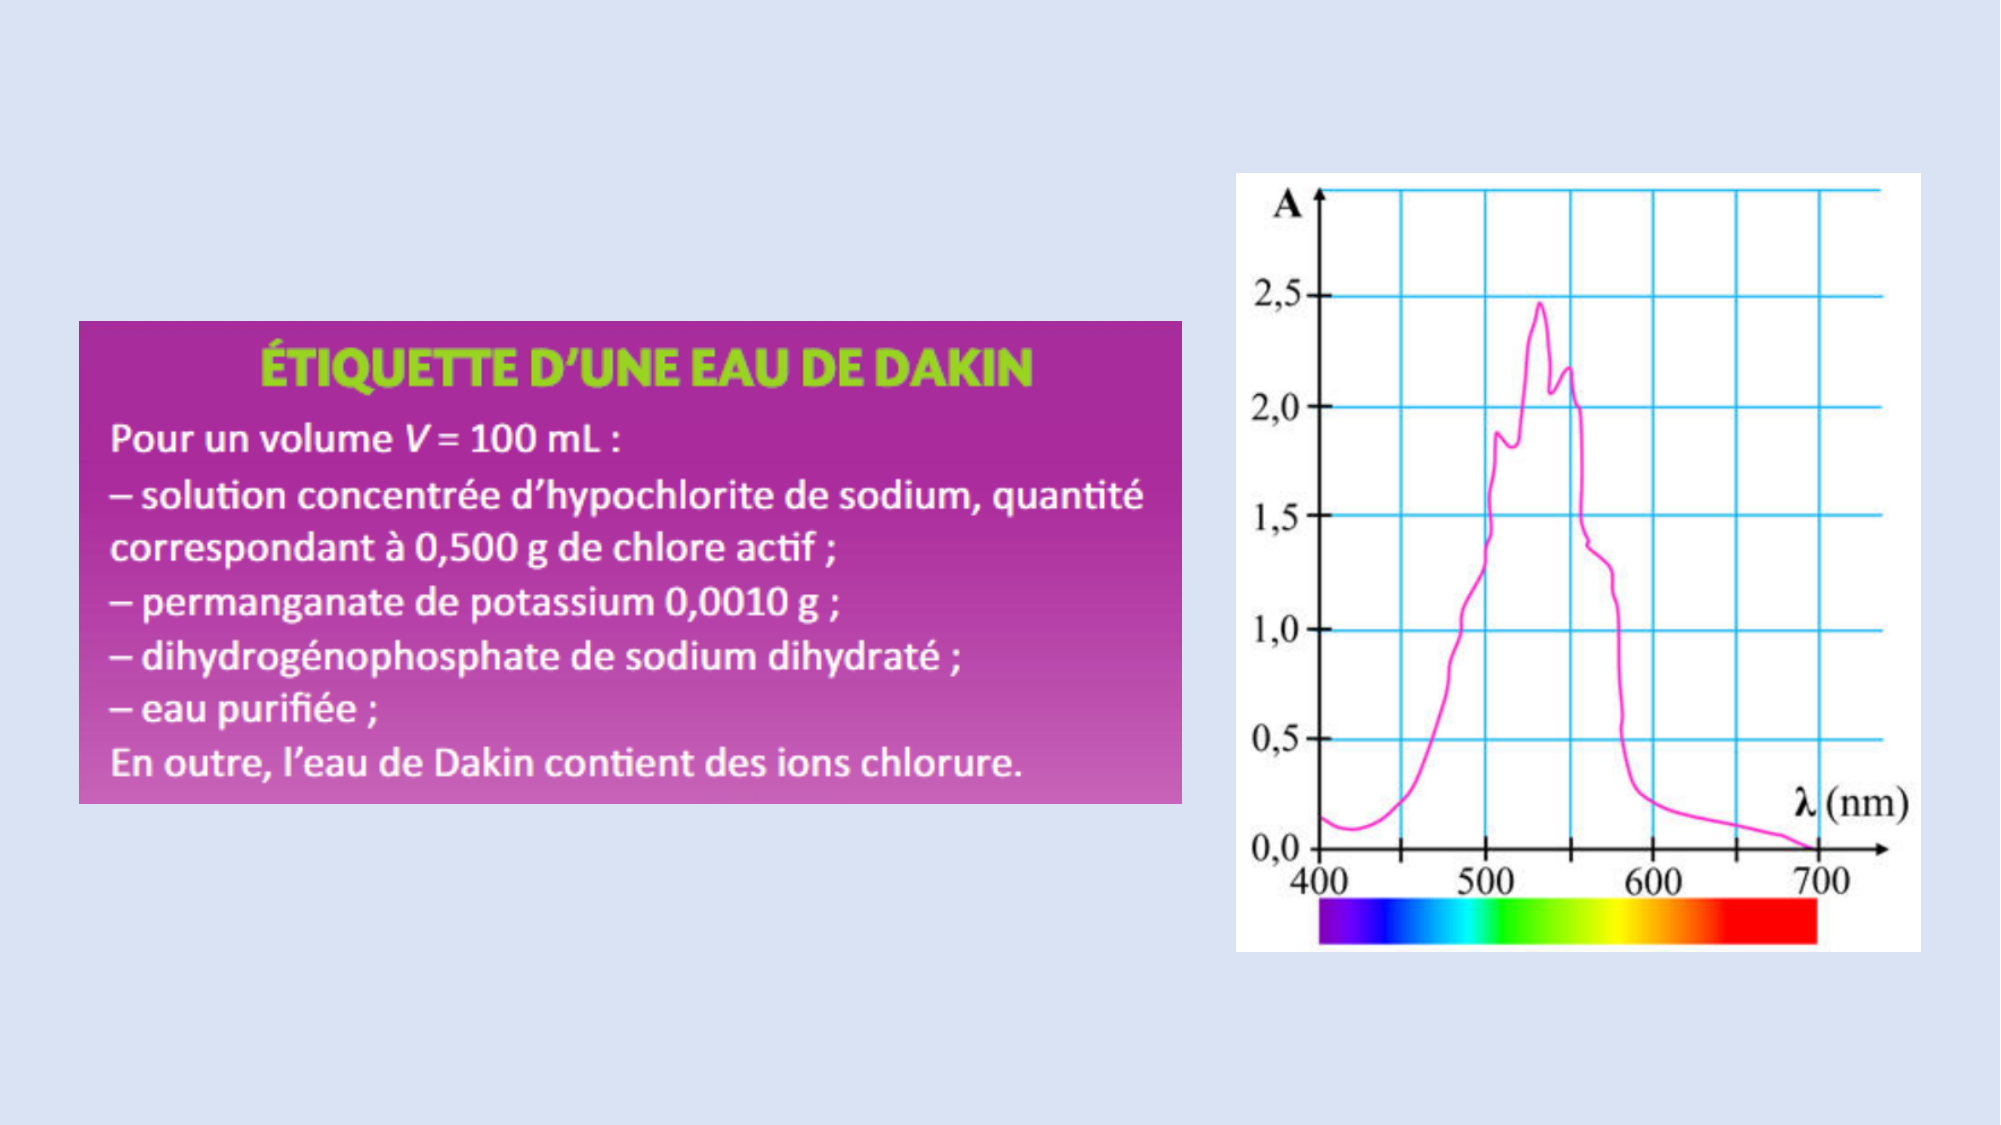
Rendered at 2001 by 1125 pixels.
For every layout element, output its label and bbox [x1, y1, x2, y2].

picture [79, 321, 1182, 804]
picture [1236, 173, 1921, 952]
